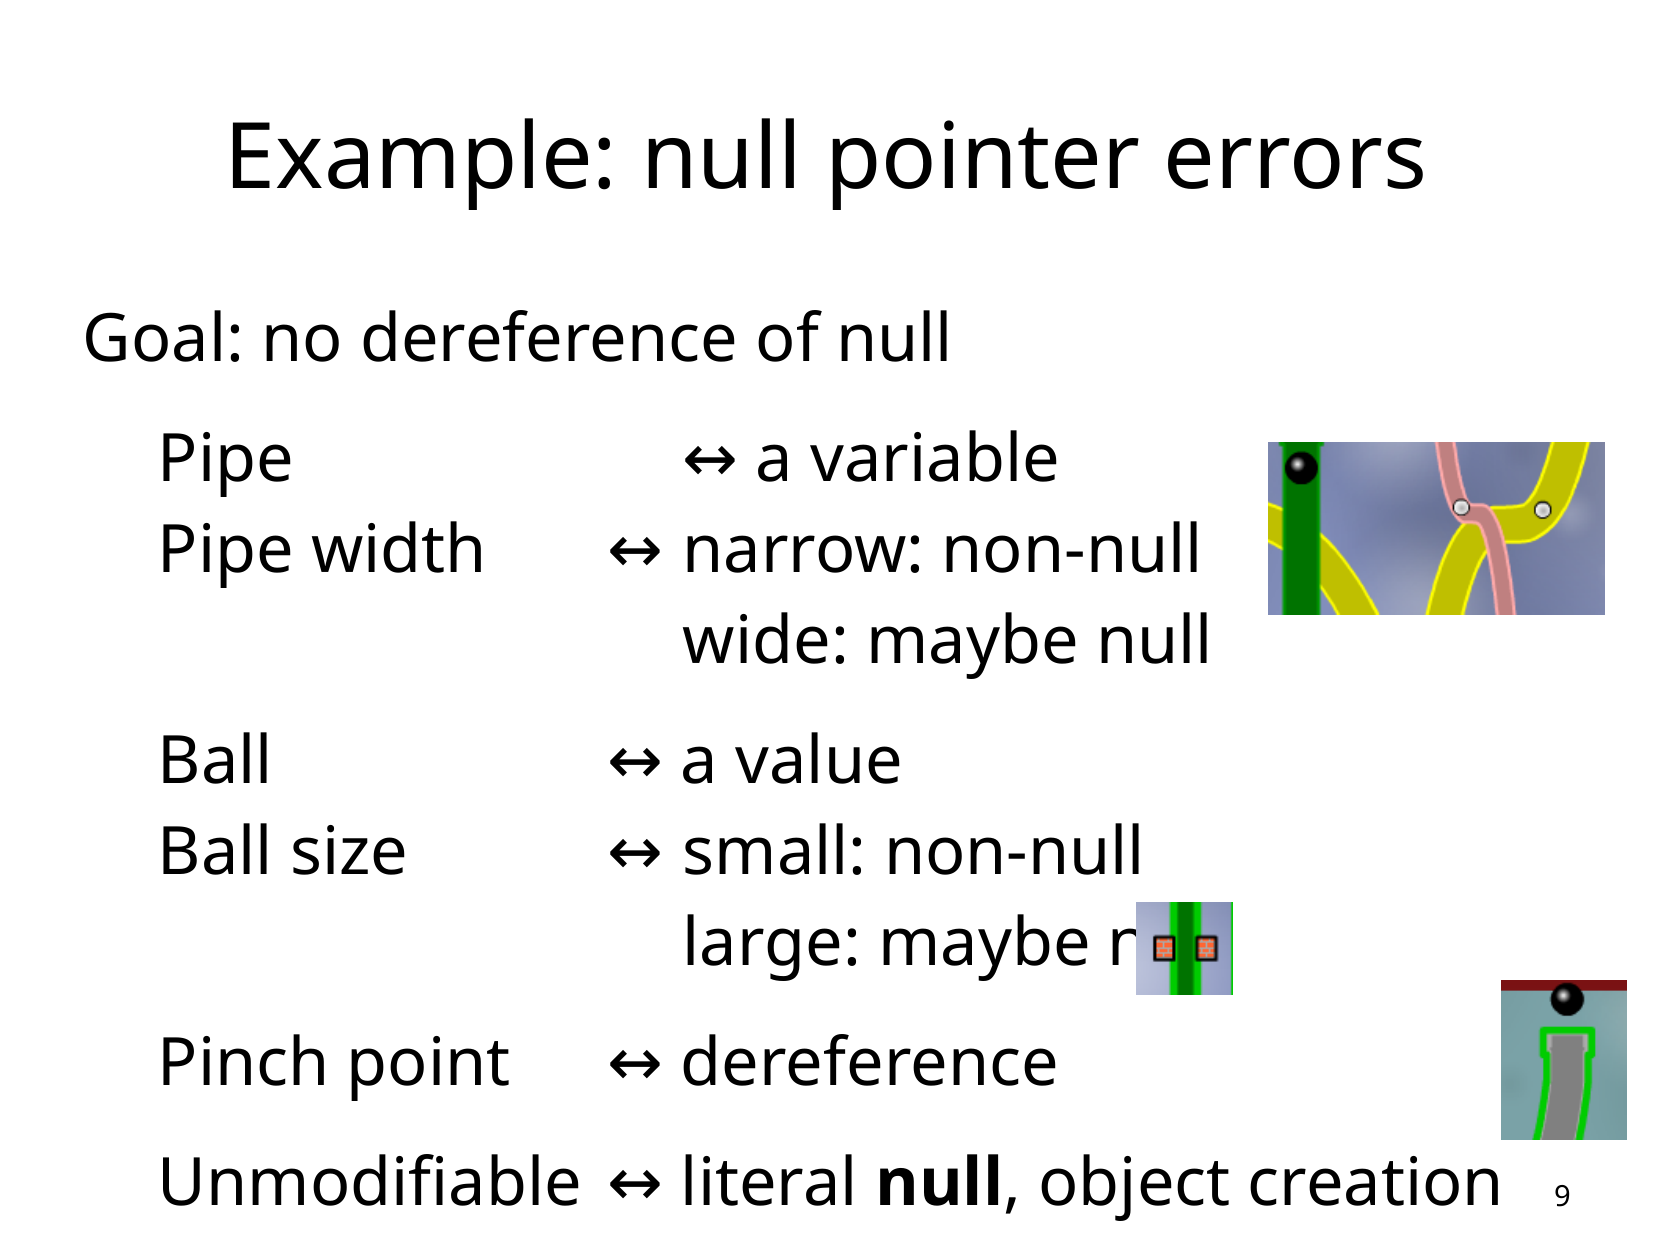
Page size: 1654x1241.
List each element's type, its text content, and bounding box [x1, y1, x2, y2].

picture [1501, 980, 1627, 1140]
picture [1136, 902, 1233, 995]
list Goal: no dereference of null Pipe ↔ a variable Pipe width ↔ narrow: non-null wide: maybe null Ball ↔ a value Ball size ↔ small: non-null large: maybe null Pinch point ↔ dereference Unmodifiable ↔ literal null, object creation pipe/ball [82, 290, 1571, 1186]
picture [1268, 442, 1605, 615]
title Example: null pointer errors [82, 49, 1571, 257]
